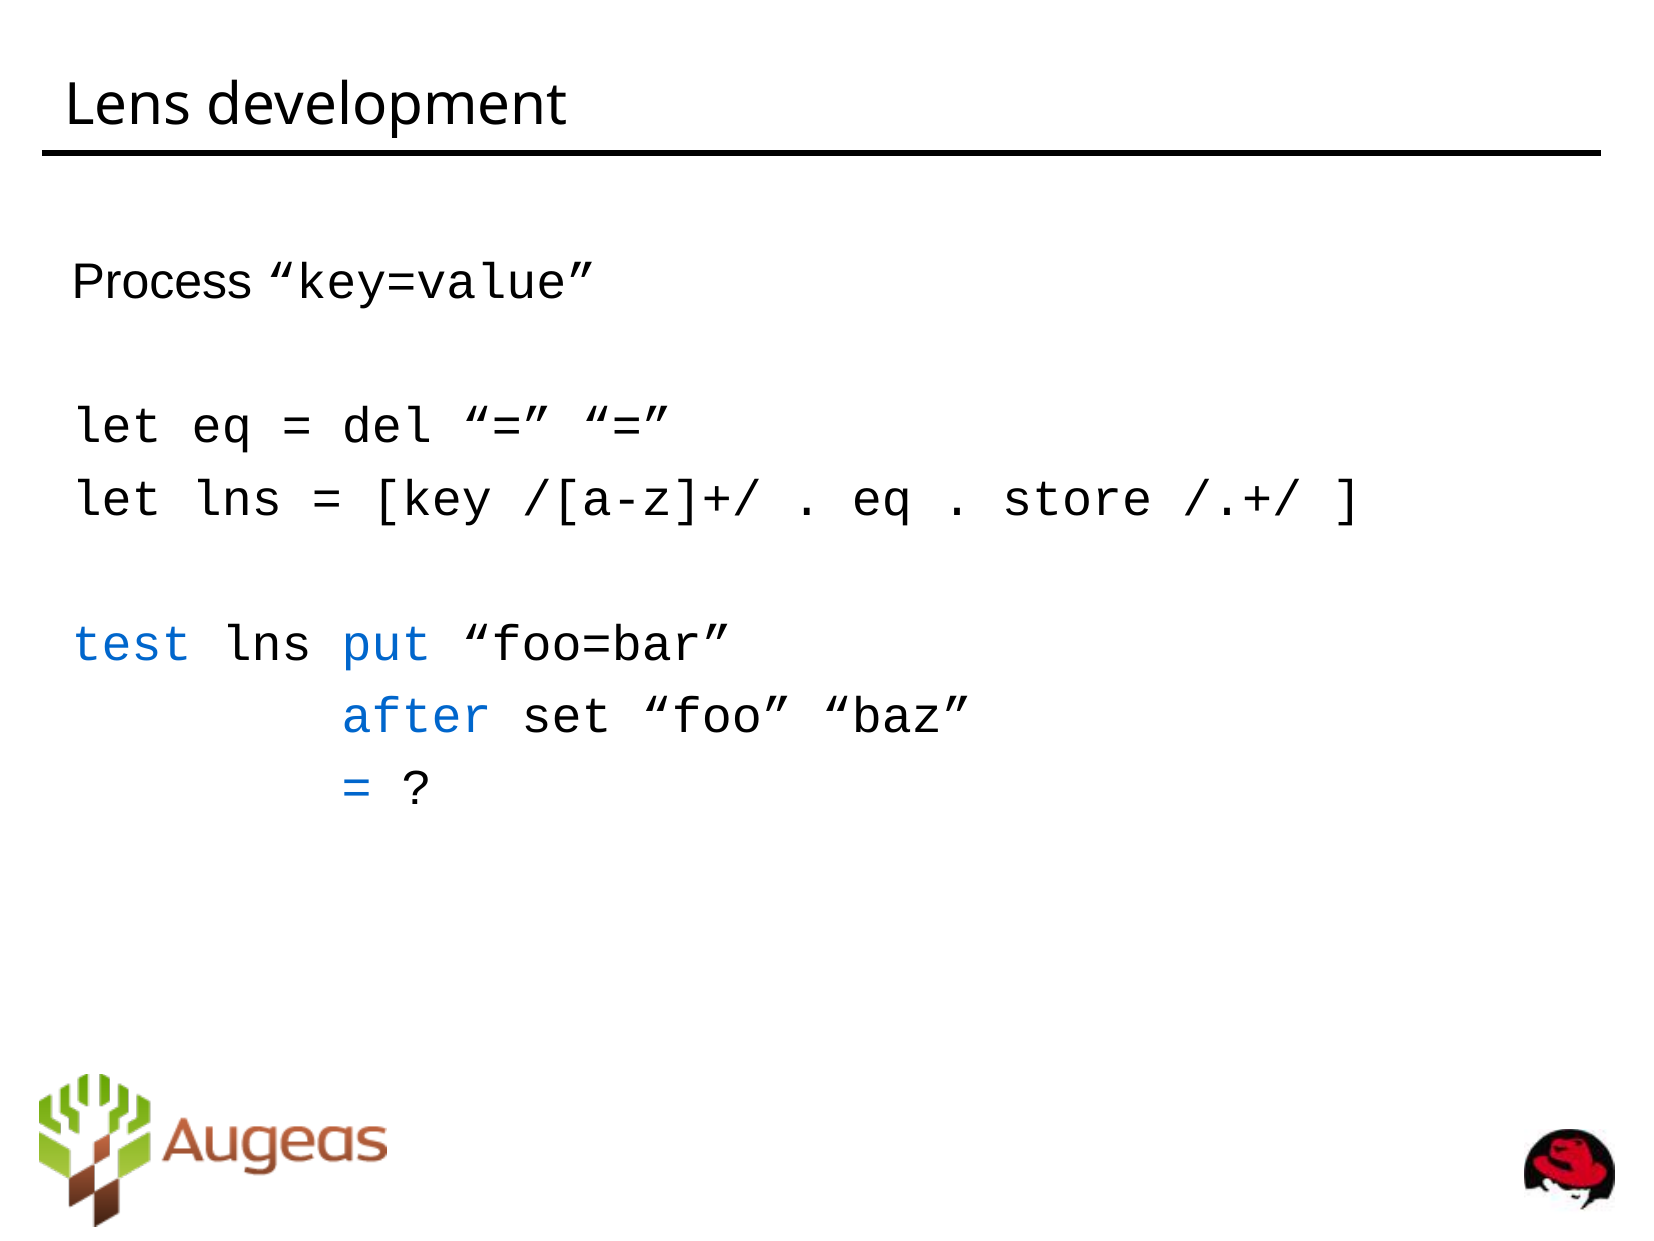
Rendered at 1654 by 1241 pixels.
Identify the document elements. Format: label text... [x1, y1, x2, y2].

picture [39, 1074, 387, 1227]
title Lens development [64, 42, 1496, 161]
list Process “key=value” let eq = del “=” “=” let lns = [key /[a-z]+/ . eq . store /.+/ ] test lns put “foo=bar” after set “foo” “baz” = ? [71, 180, 1495, 1089]
picture [1524, 1129, 1615, 1220]
